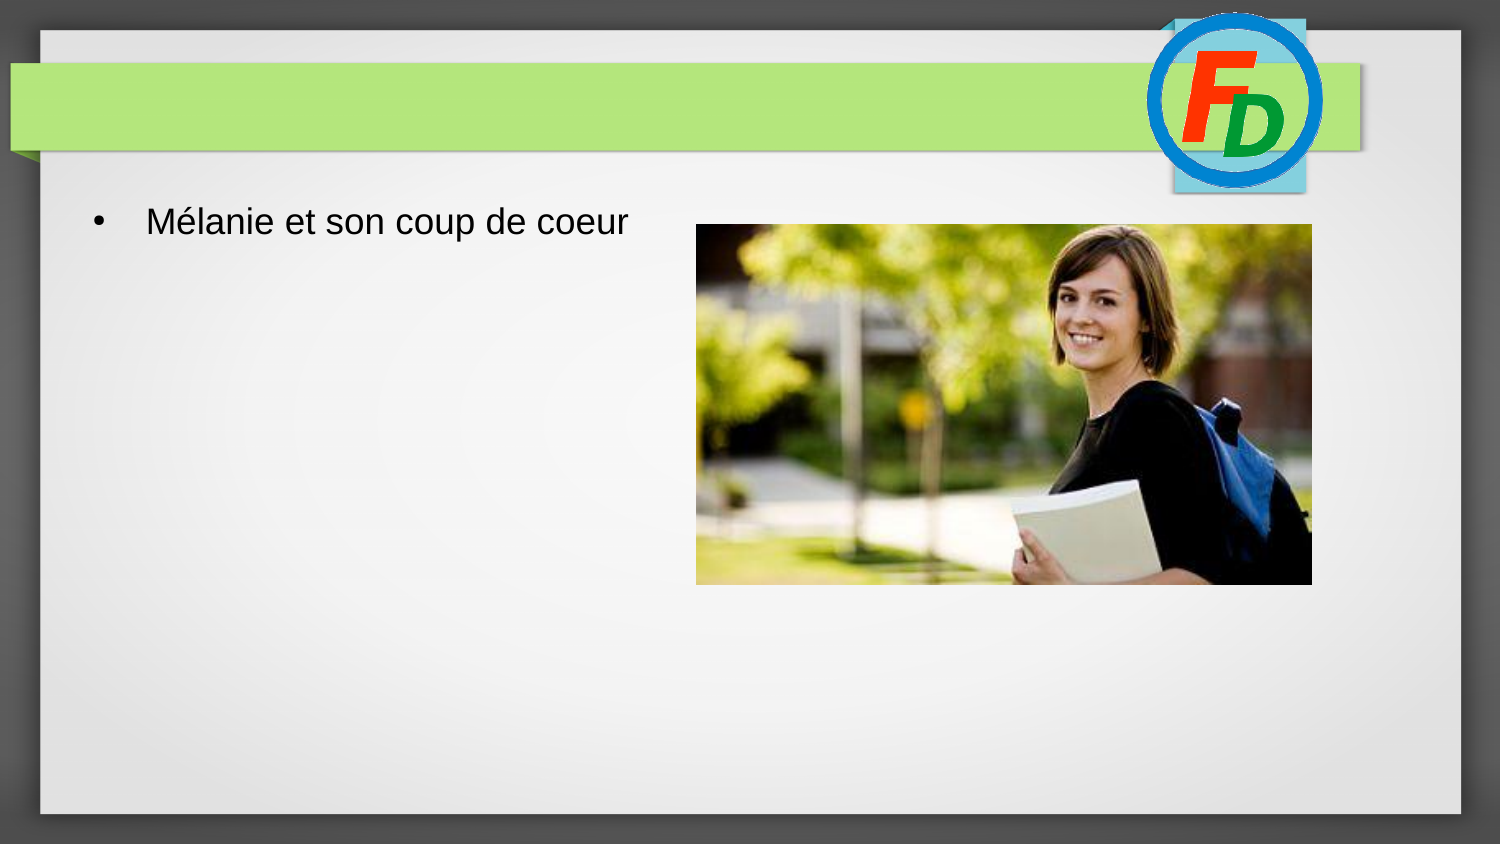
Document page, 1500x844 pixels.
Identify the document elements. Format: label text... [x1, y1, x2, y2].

list Mélanie et son coup de coeur [75, 200, 1426, 691]
picture [0, 0, 1500, 844]
